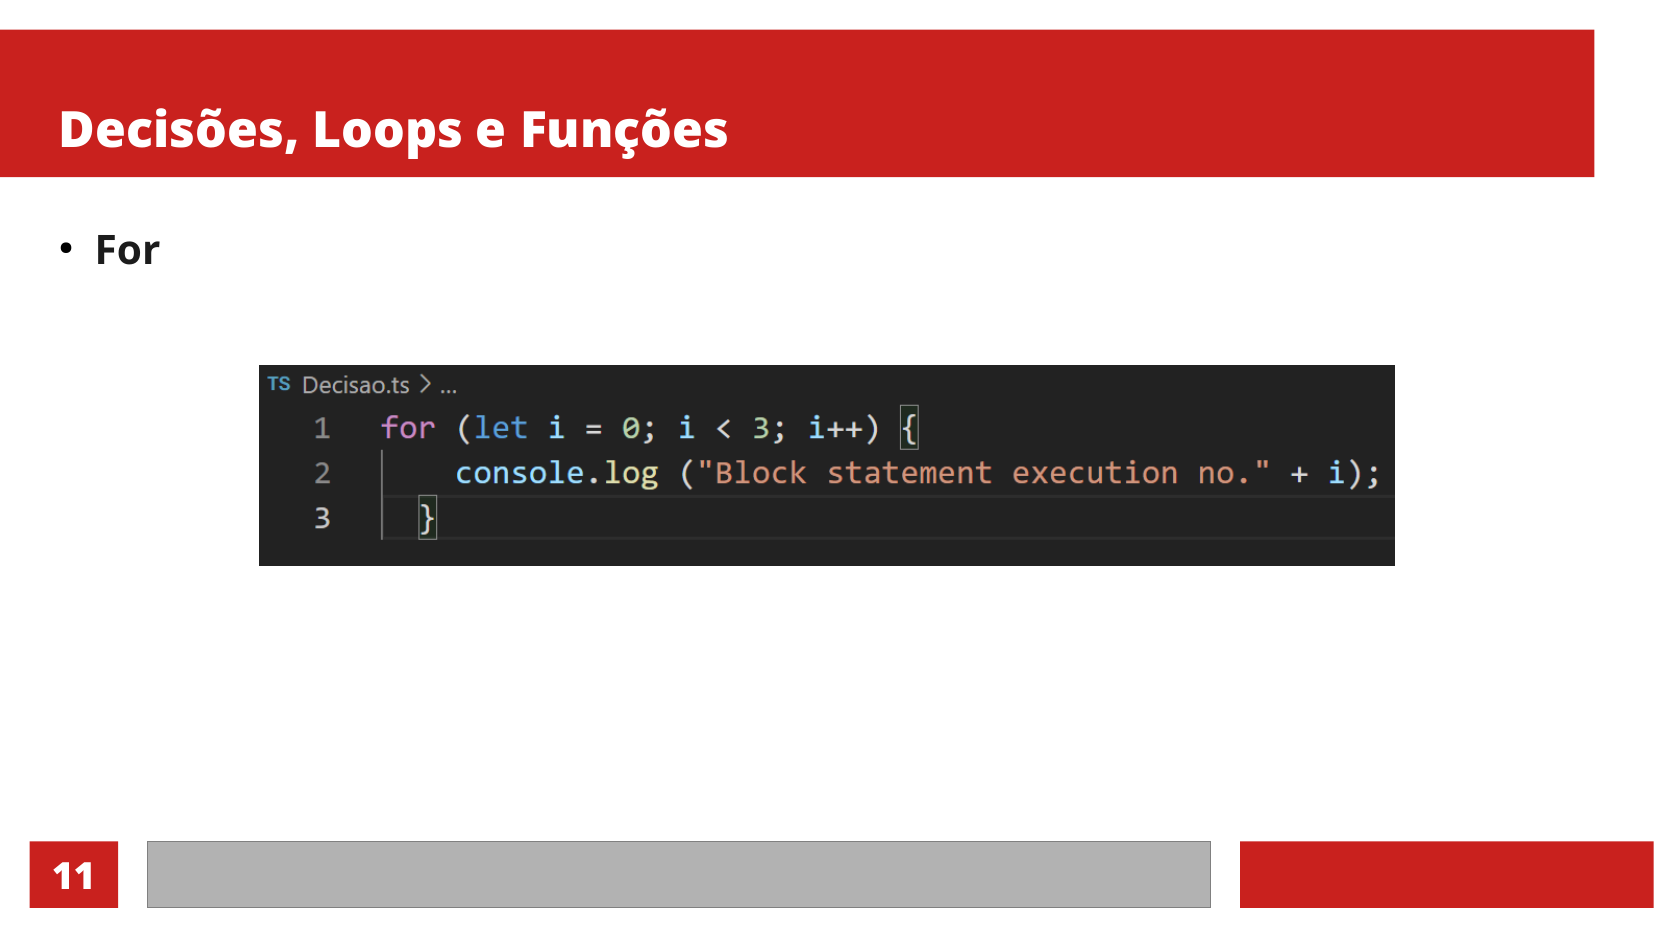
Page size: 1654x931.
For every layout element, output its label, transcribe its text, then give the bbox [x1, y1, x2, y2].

title Decisões, Loops e Funções [59, 44, 1595, 163]
picture [259, 365, 1395, 566]
list For [59, 221, 1565, 798]
